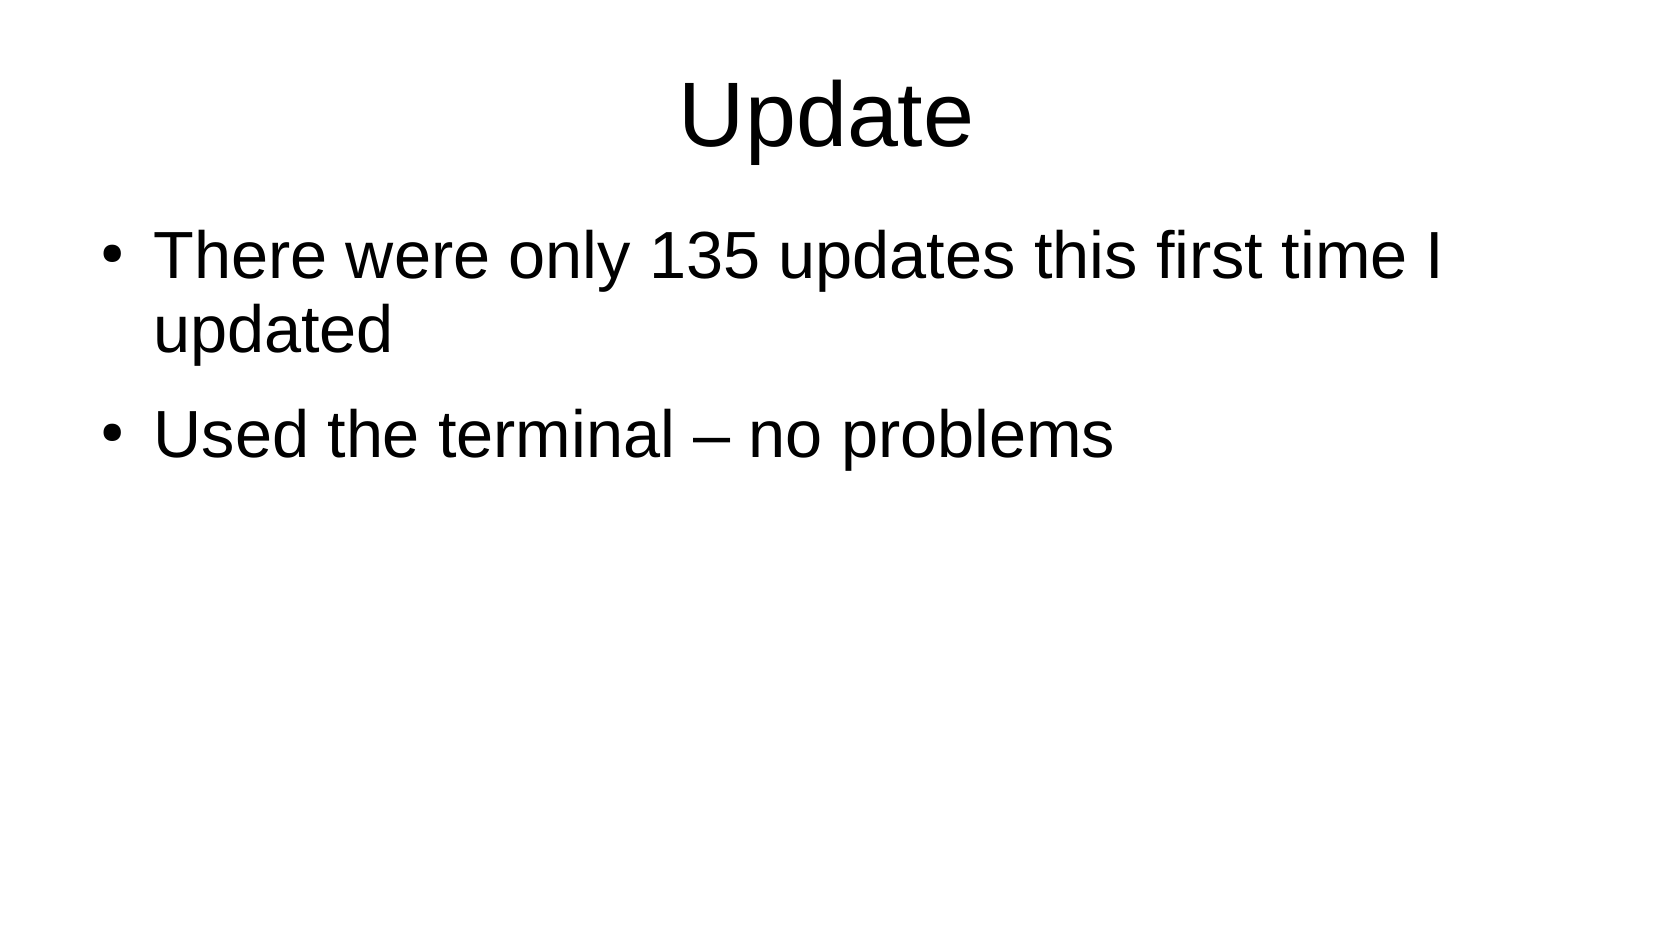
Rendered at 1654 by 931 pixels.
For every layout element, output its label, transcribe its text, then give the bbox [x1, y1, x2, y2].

title Update [82, 37, 1571, 193]
list There were only 135 updates this first time I updated Used the terminal – no problems [82, 217, 1571, 758]
